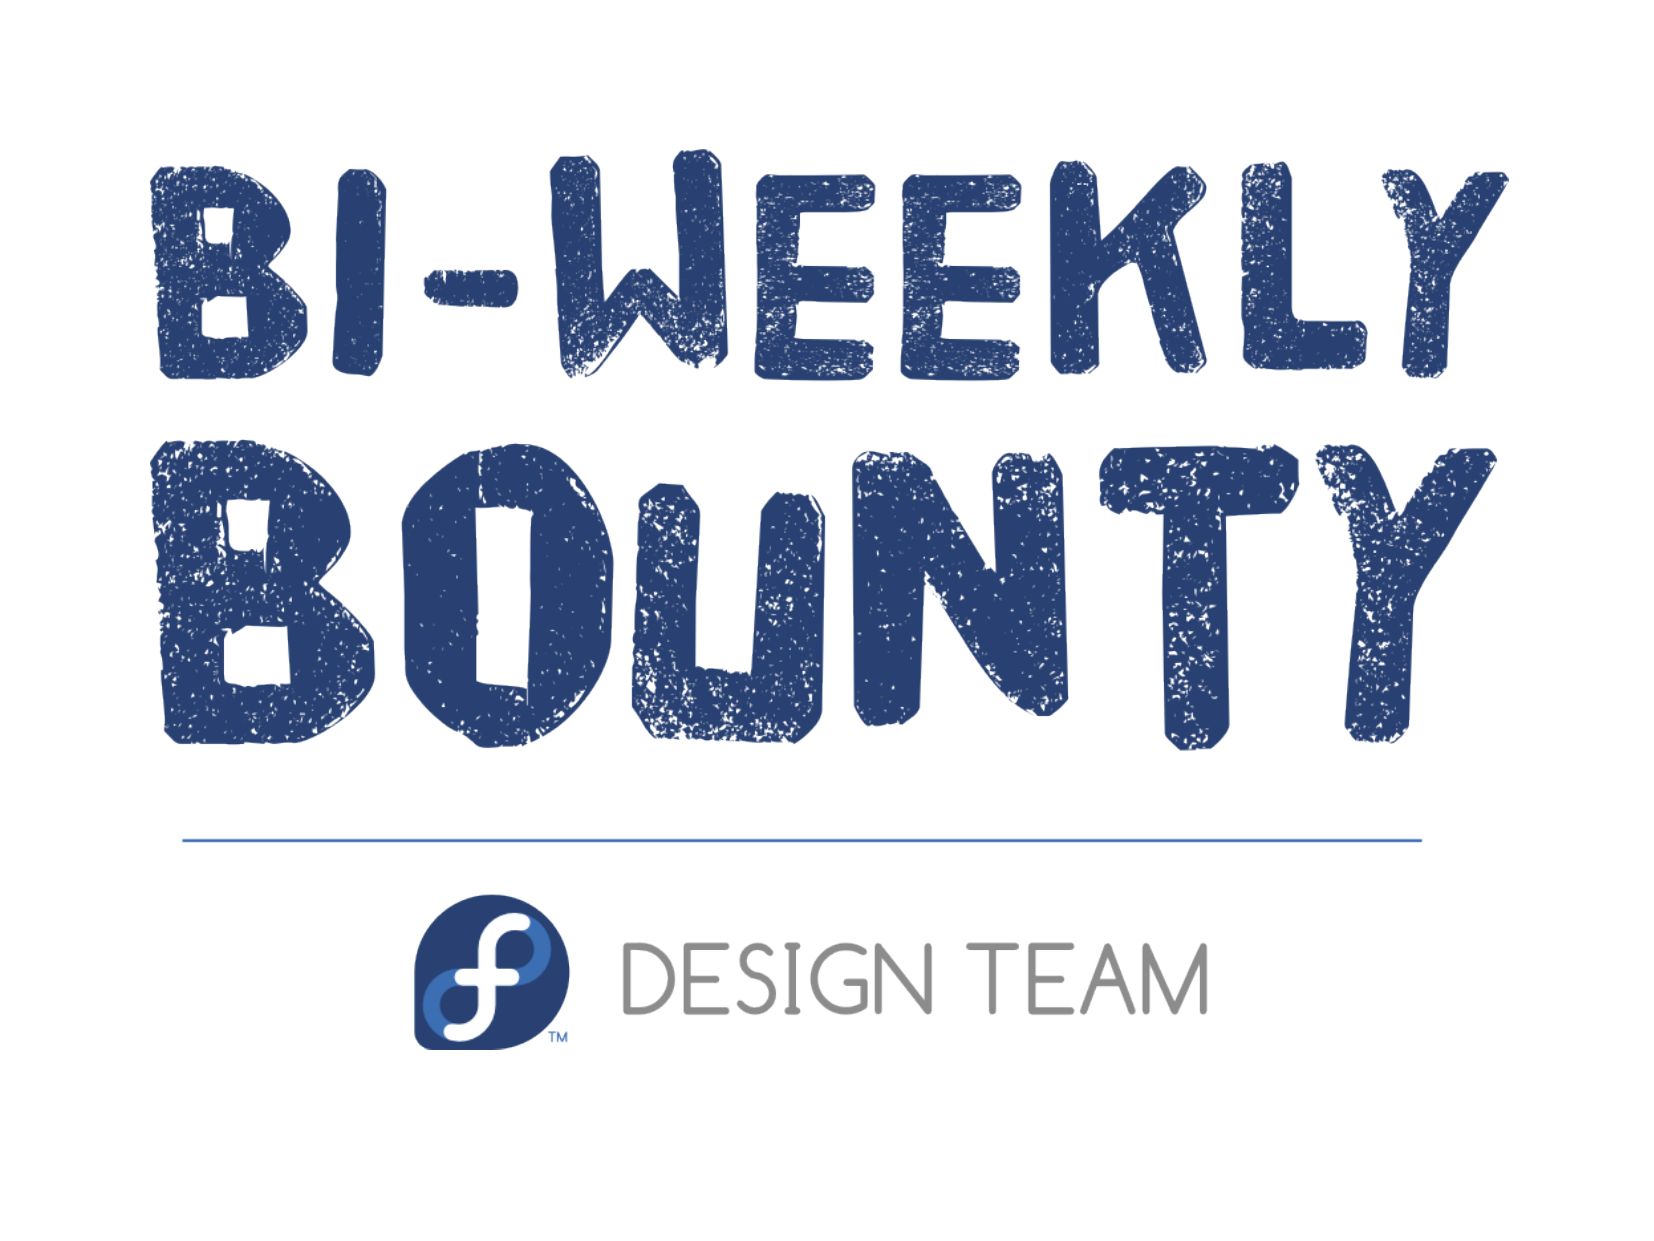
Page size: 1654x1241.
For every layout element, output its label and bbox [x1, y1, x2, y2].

picture [150, 149, 1509, 1051]
